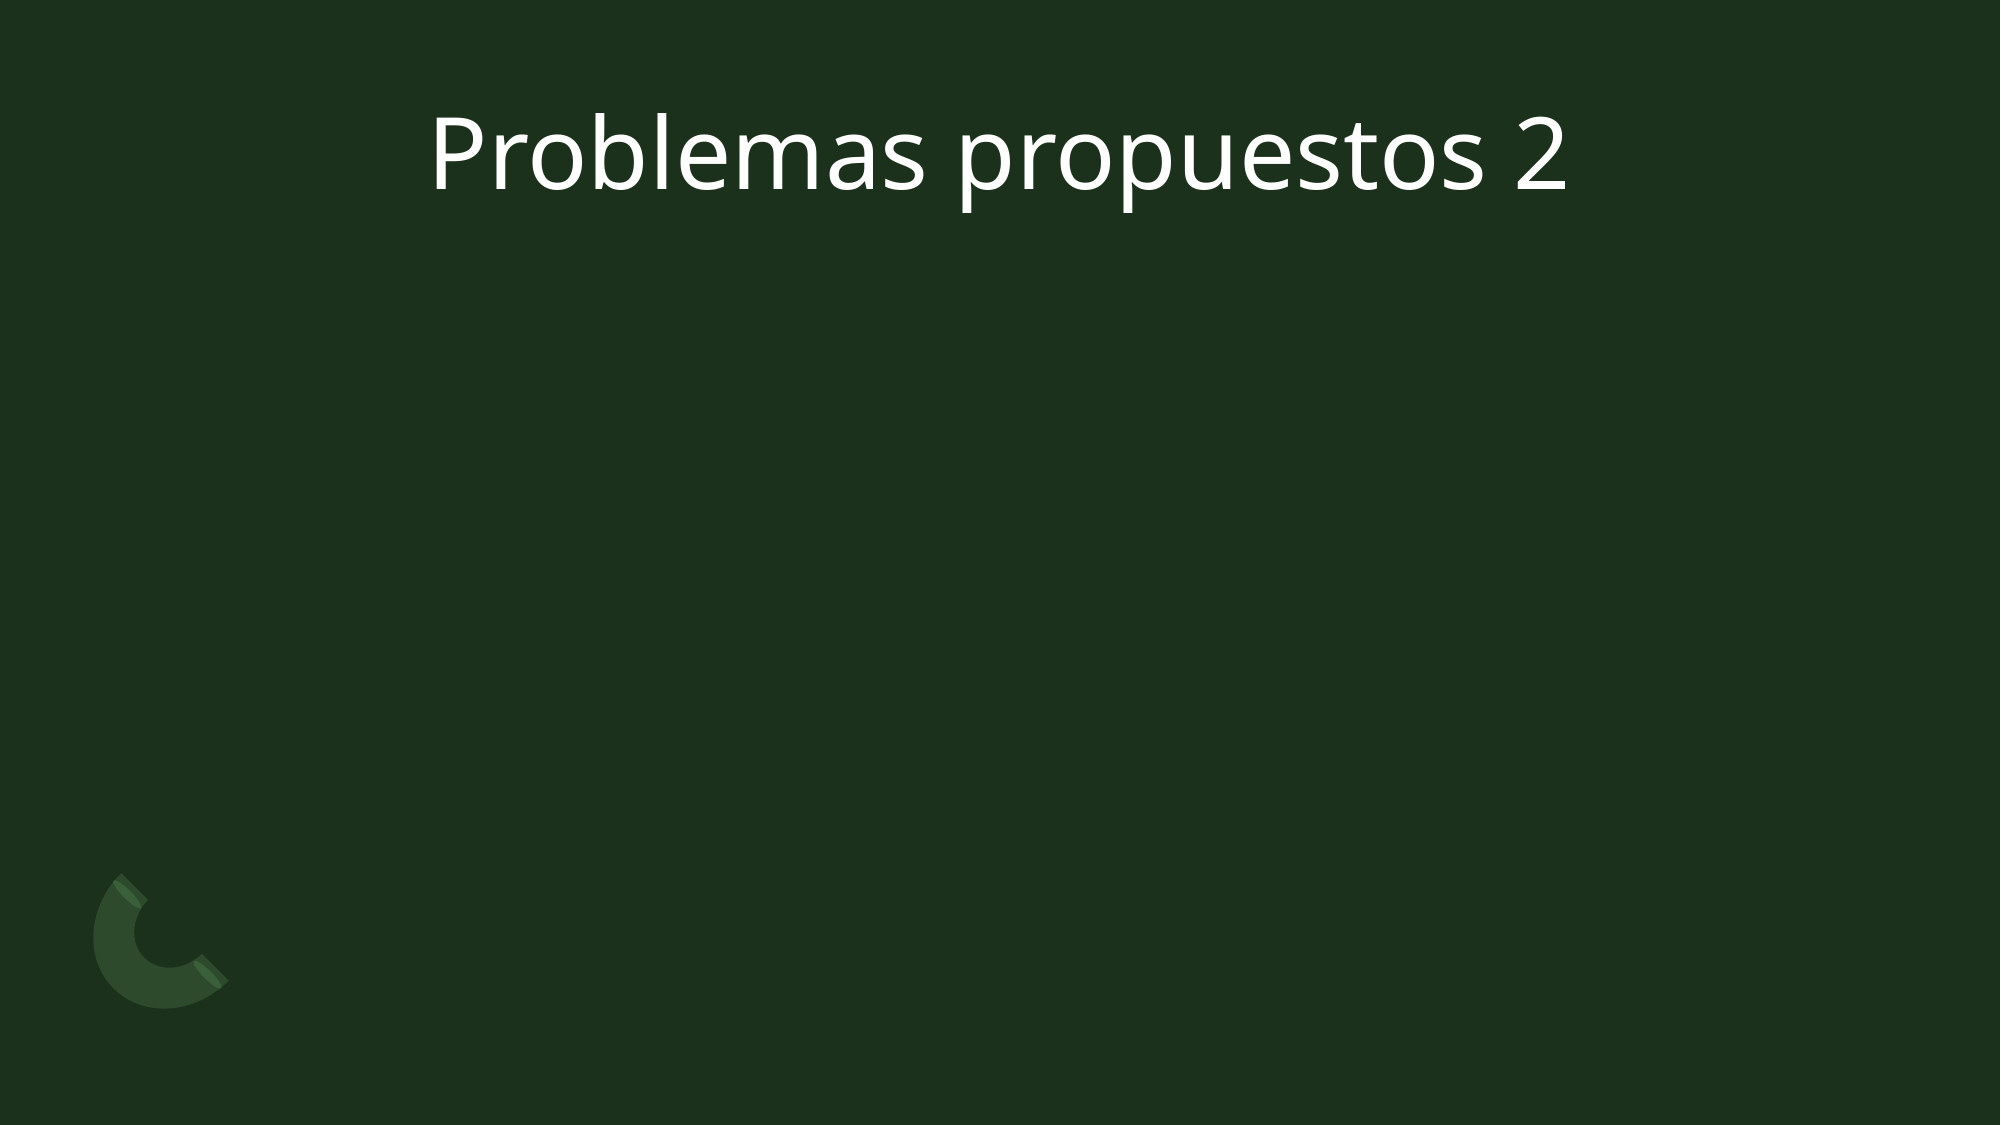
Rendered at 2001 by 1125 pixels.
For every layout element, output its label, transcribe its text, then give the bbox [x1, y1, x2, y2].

title Problemas propuestos 2 [90, 90, 1910, 309]
